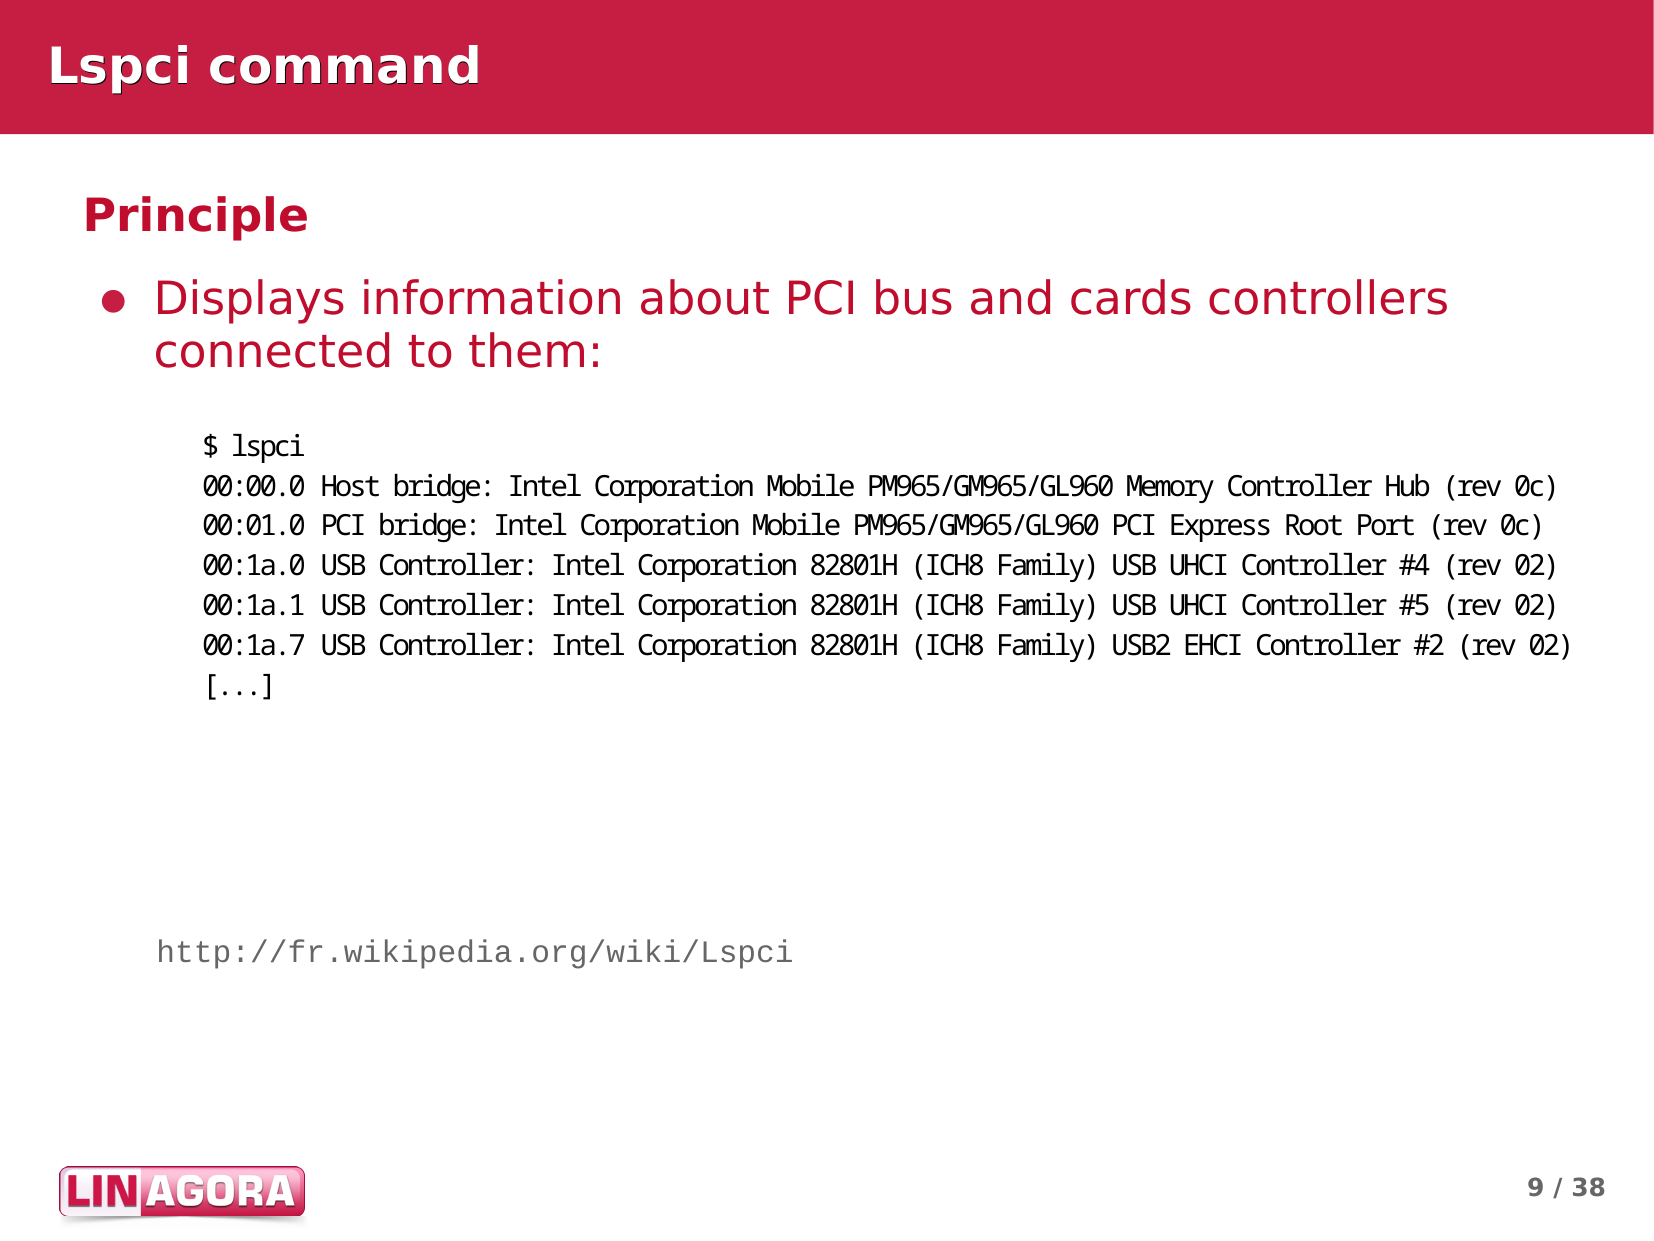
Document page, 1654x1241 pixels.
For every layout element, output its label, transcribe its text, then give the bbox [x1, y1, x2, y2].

title Lspci command [47, 7, 1624, 126]
table_header Host bridge: Intel Corporation Mobile PM965/GM965/GL960 Memory Controller Hub (rev 0c) PCI bridge: Intel Corporation Mobile PM965/GM965/GL960 PCI Express Root Port (rev 0c) USB Controller: Intel Corporation 82801H (ICH8 Family) USB UHCI Controller #4 (rev 02) USB Controller: Intel Corporation 82801H (ICH8 Family) USB UHCI Controller #5 (rev 02) USB Controller: Intel Corporation 82801H (ICH8 Family) USB2 EHCI Controller #2 (rev 02) [321, 425, 1583, 703]
text_box http://fr.wikipedia.org/wiki/Lspci [141, 928, 1512, 1004]
table_header $ lspci 00:00.0 00:01.0 00:1a.0 00:1a.1 00:1a.7 [...] [202, 425, 321, 703]
picture [59, 1166, 308, 1229]
list Principle Displays information about PCI bus and cards controllers connected to them: [82, 188, 1571, 1134]
